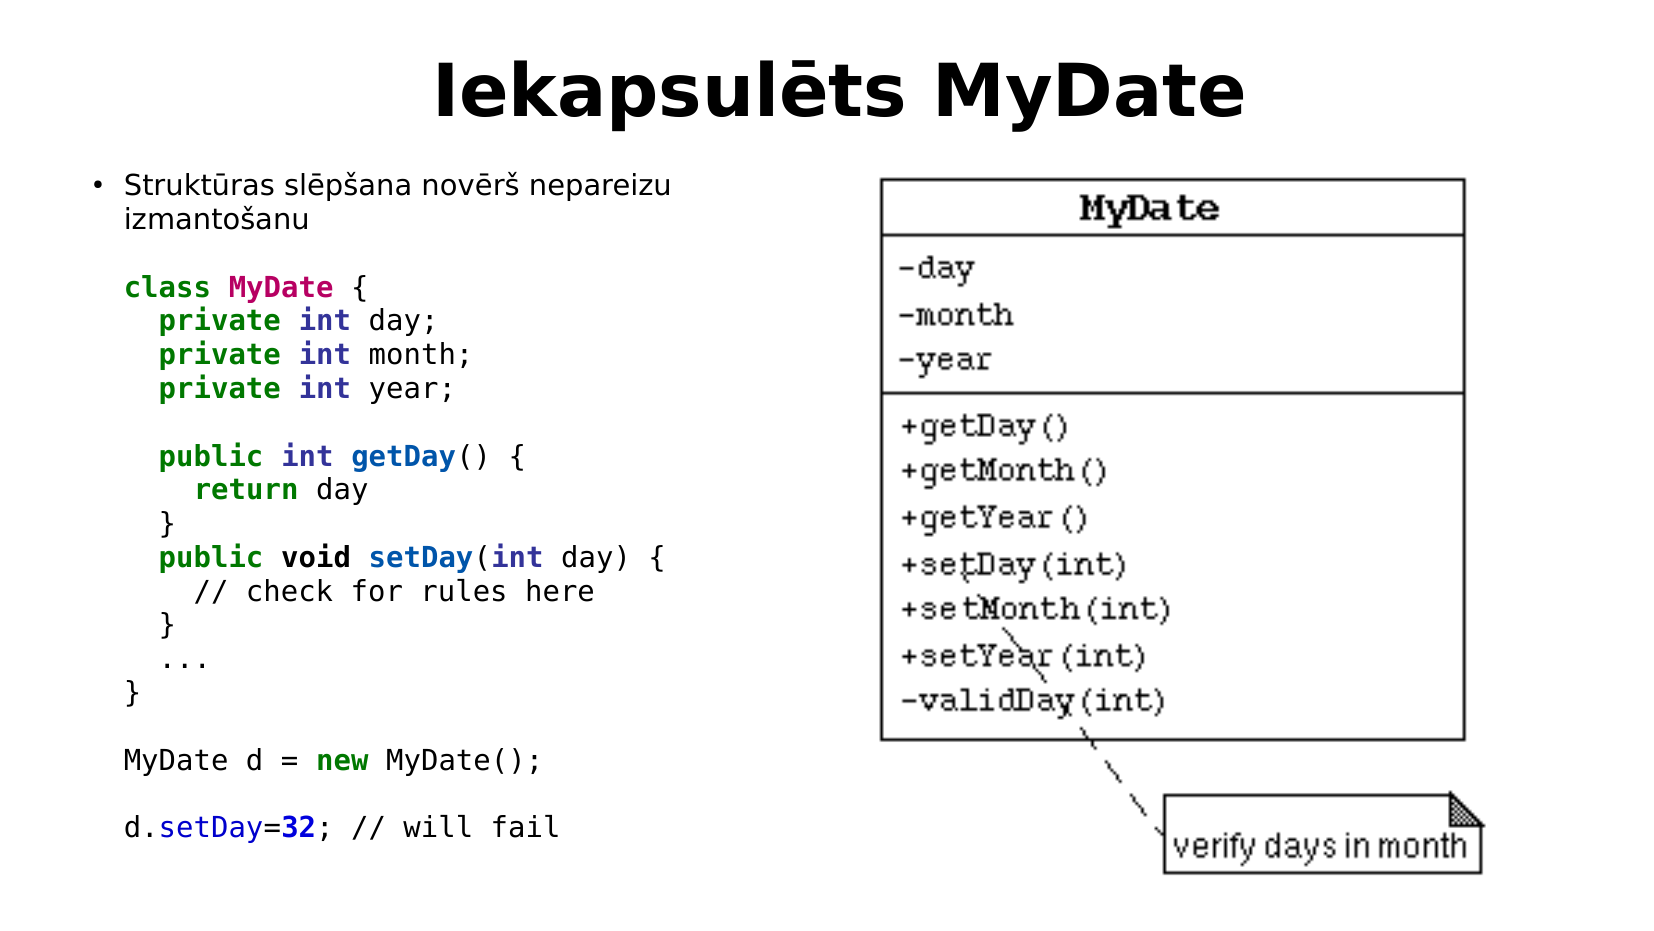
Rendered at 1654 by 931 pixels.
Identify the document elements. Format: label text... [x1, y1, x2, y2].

list Struktūras slēpšana novērš nepareizu izmantošanu class MyDate { private int day; private int month; private int year; public int getDay() { return day } public void setDay(int day) { // check for rules here } ... } MyDate d = new MyDate(); d.setDay=32; // will fail [82, 168, 793, 889]
title Iekapsulēts MyDate [82, 37, 1571, 147]
picture [870, 168, 1497, 889]
